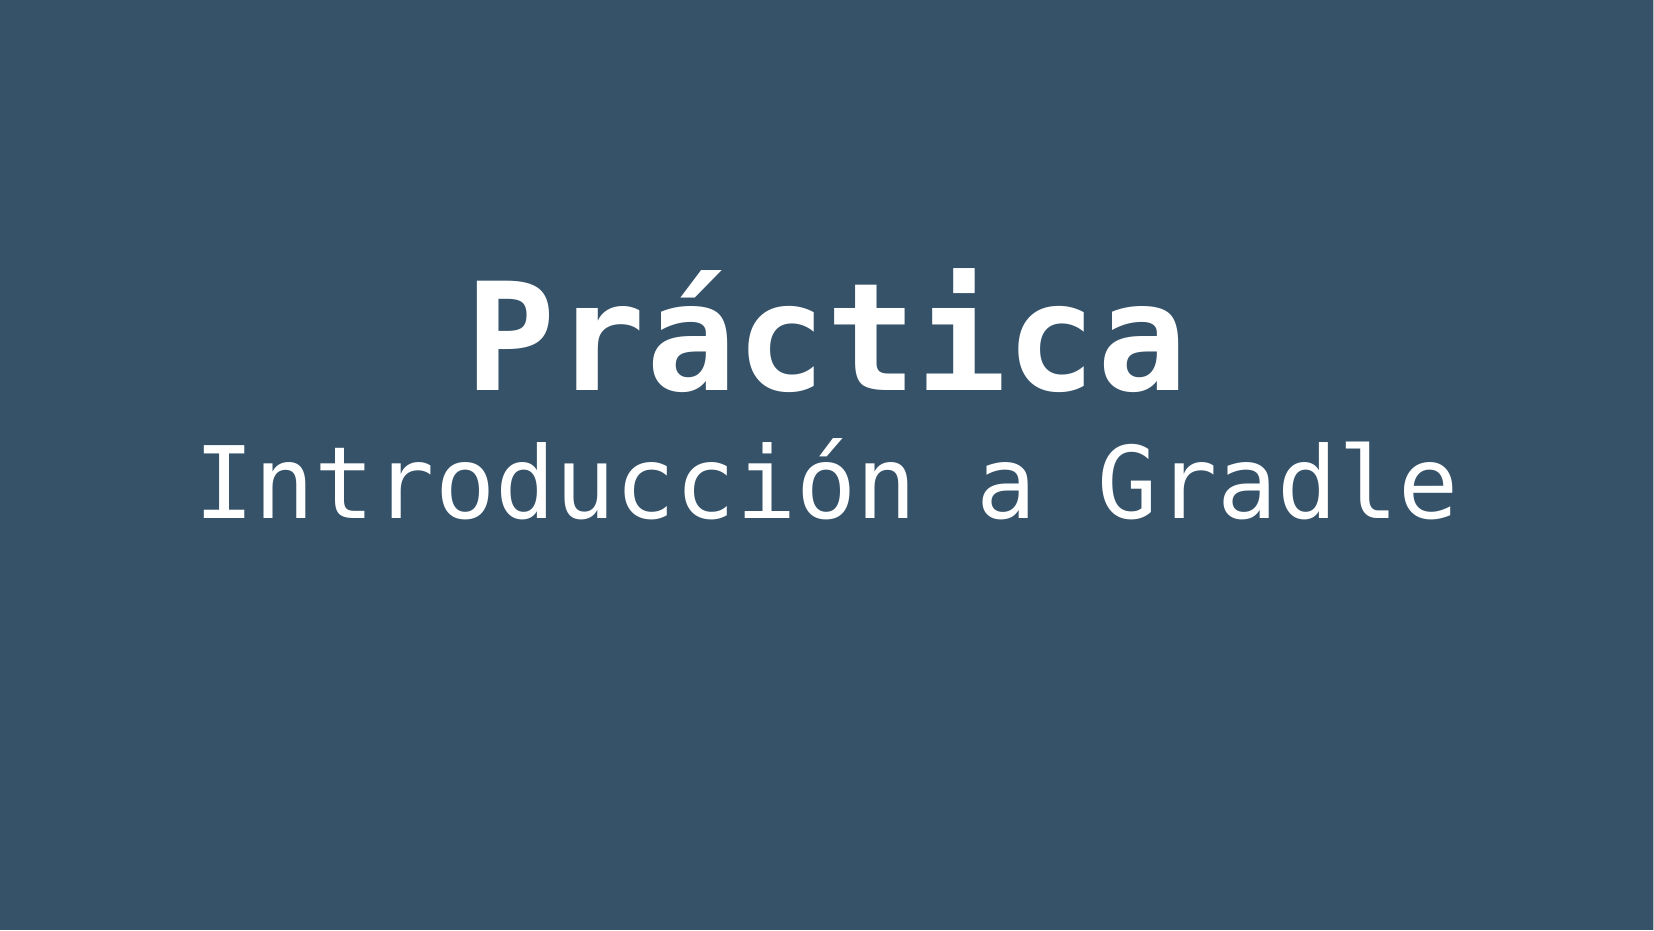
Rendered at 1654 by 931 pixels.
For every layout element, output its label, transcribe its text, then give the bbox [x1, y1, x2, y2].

subtitle Práctica Introducción a Gradle [82, 37, 1571, 757]
